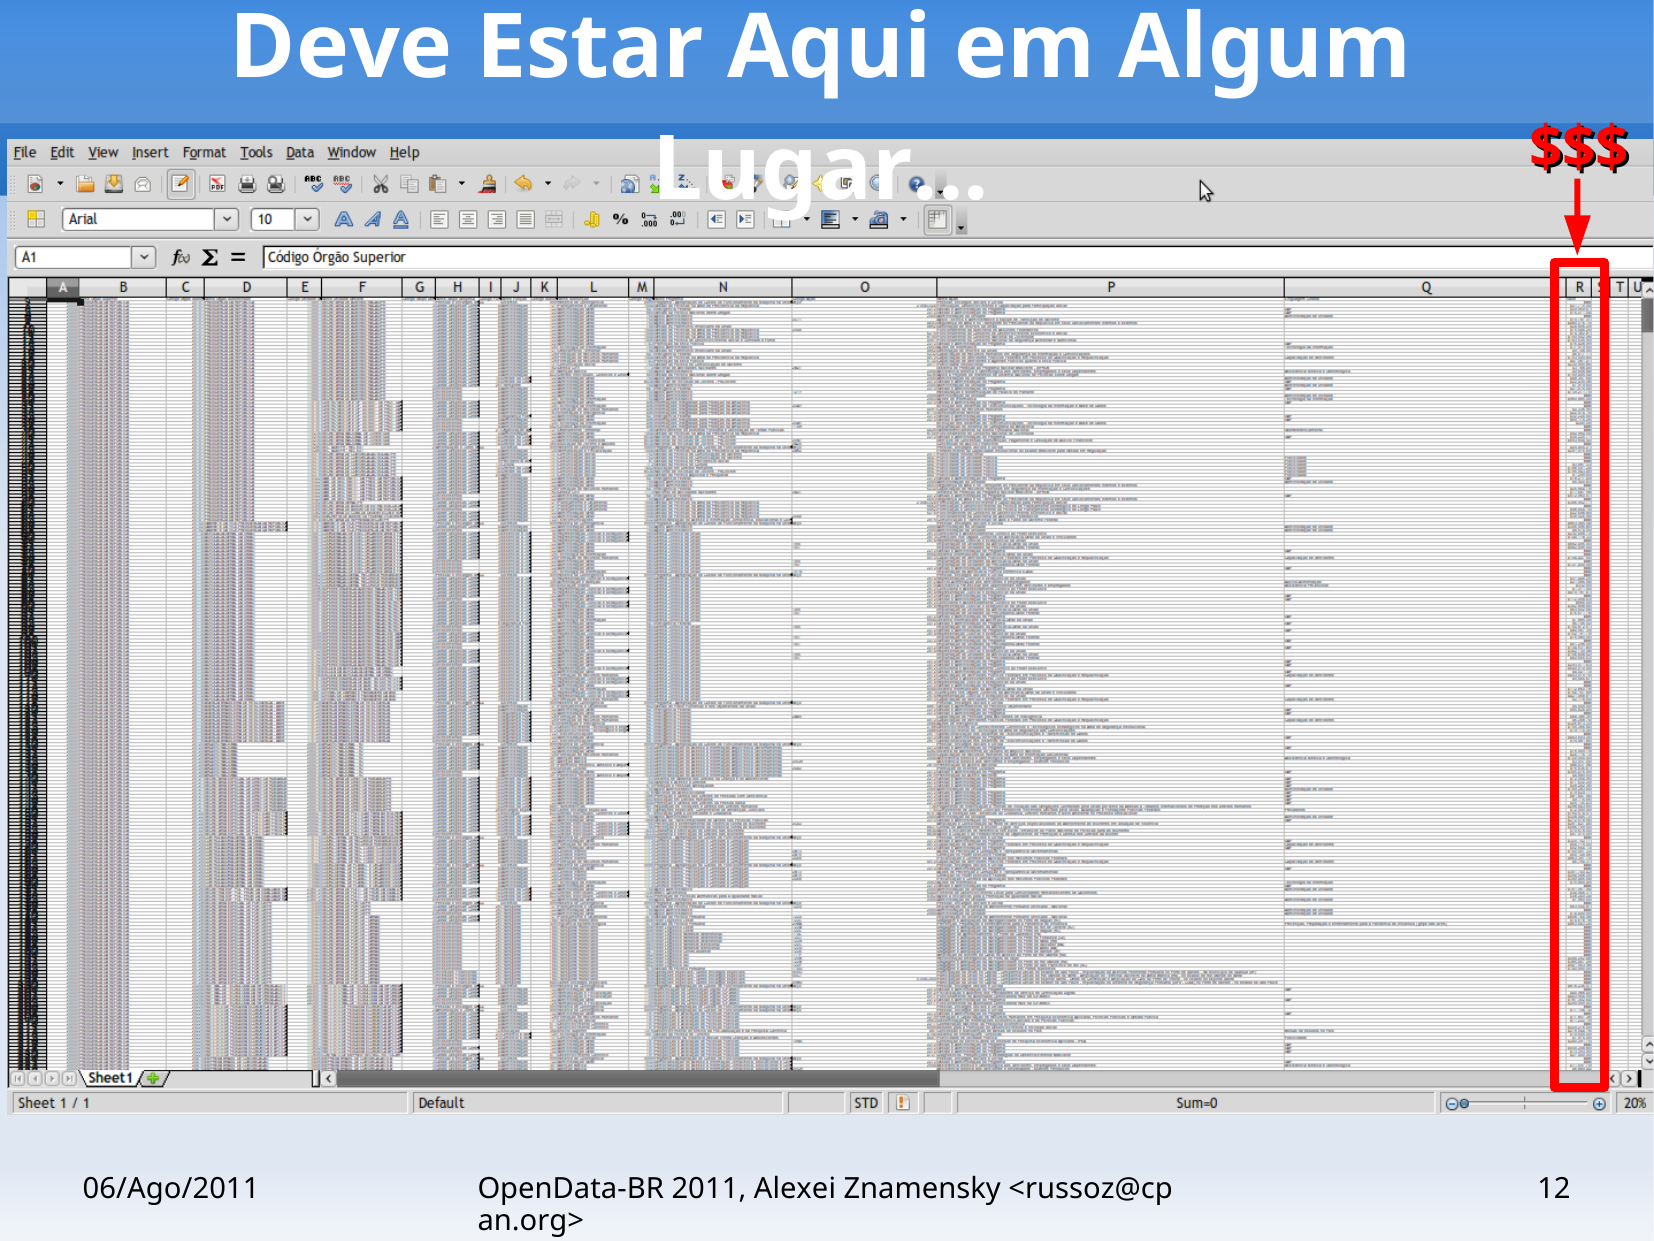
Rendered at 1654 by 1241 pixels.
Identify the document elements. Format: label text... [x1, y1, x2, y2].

text_box $$$ [1469, 65, 1654, 224]
picture [0, 0, 1654, 1241]
title Deve Estar Aqui em Algum Lugar... [76, 7, 1565, 200]
